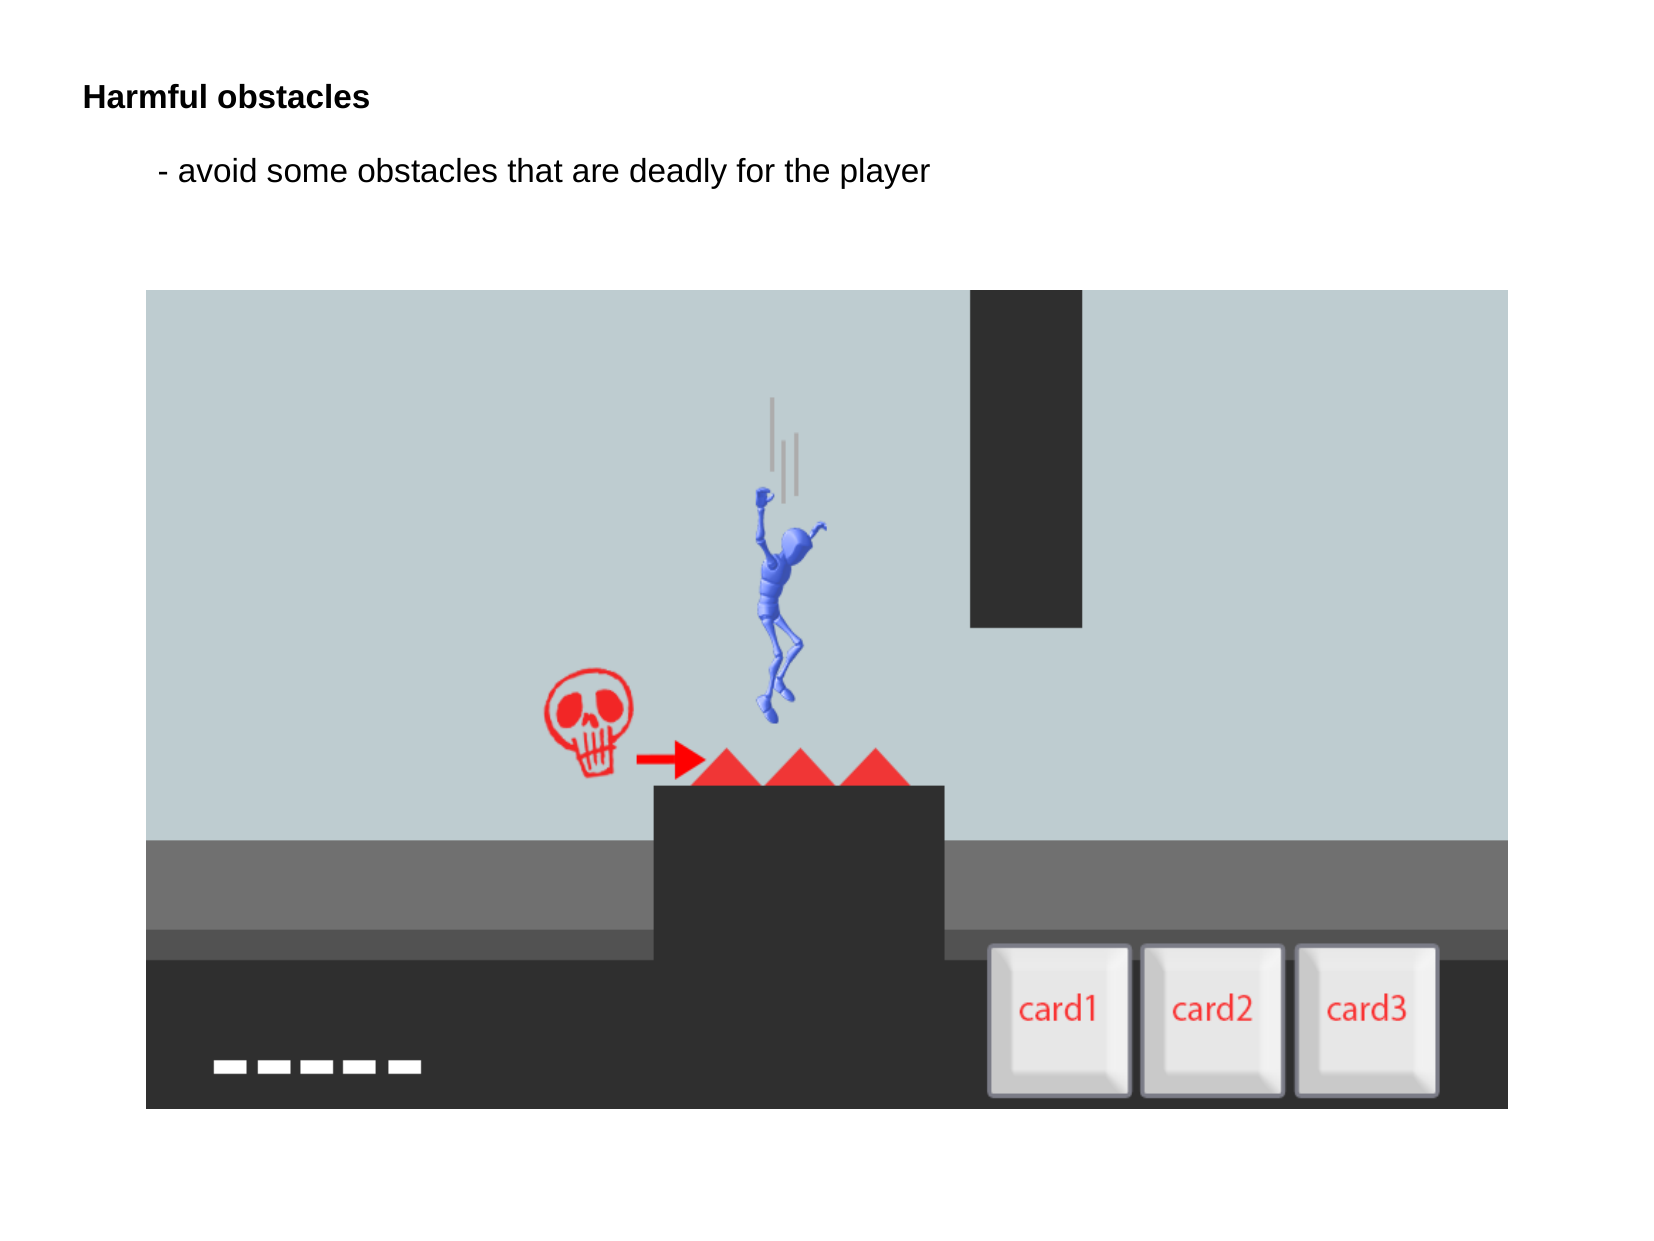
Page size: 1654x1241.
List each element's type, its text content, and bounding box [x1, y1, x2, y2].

title Harmful obstacles - avoid some obstacles that are deadly for the player [82, 49, 1571, 257]
picture [146, 290, 1508, 1109]
